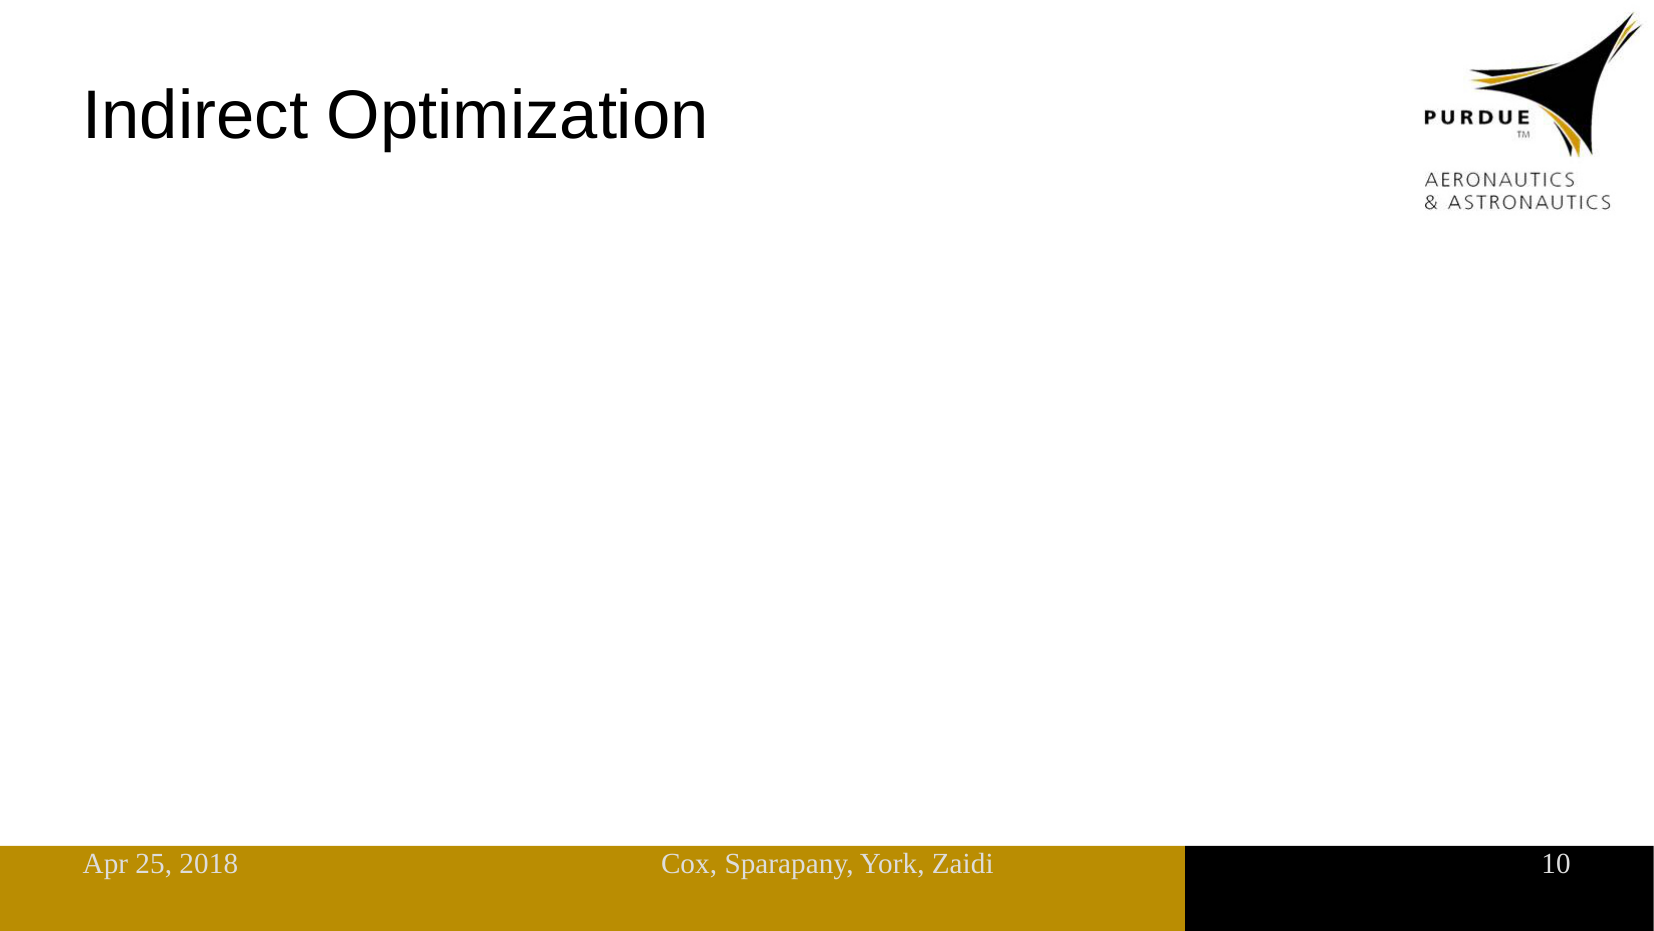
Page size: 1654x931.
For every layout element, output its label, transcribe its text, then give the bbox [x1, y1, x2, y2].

title Indirect Optimization [82, 37, 1571, 193]
picture [1415, 0, 1654, 218]
